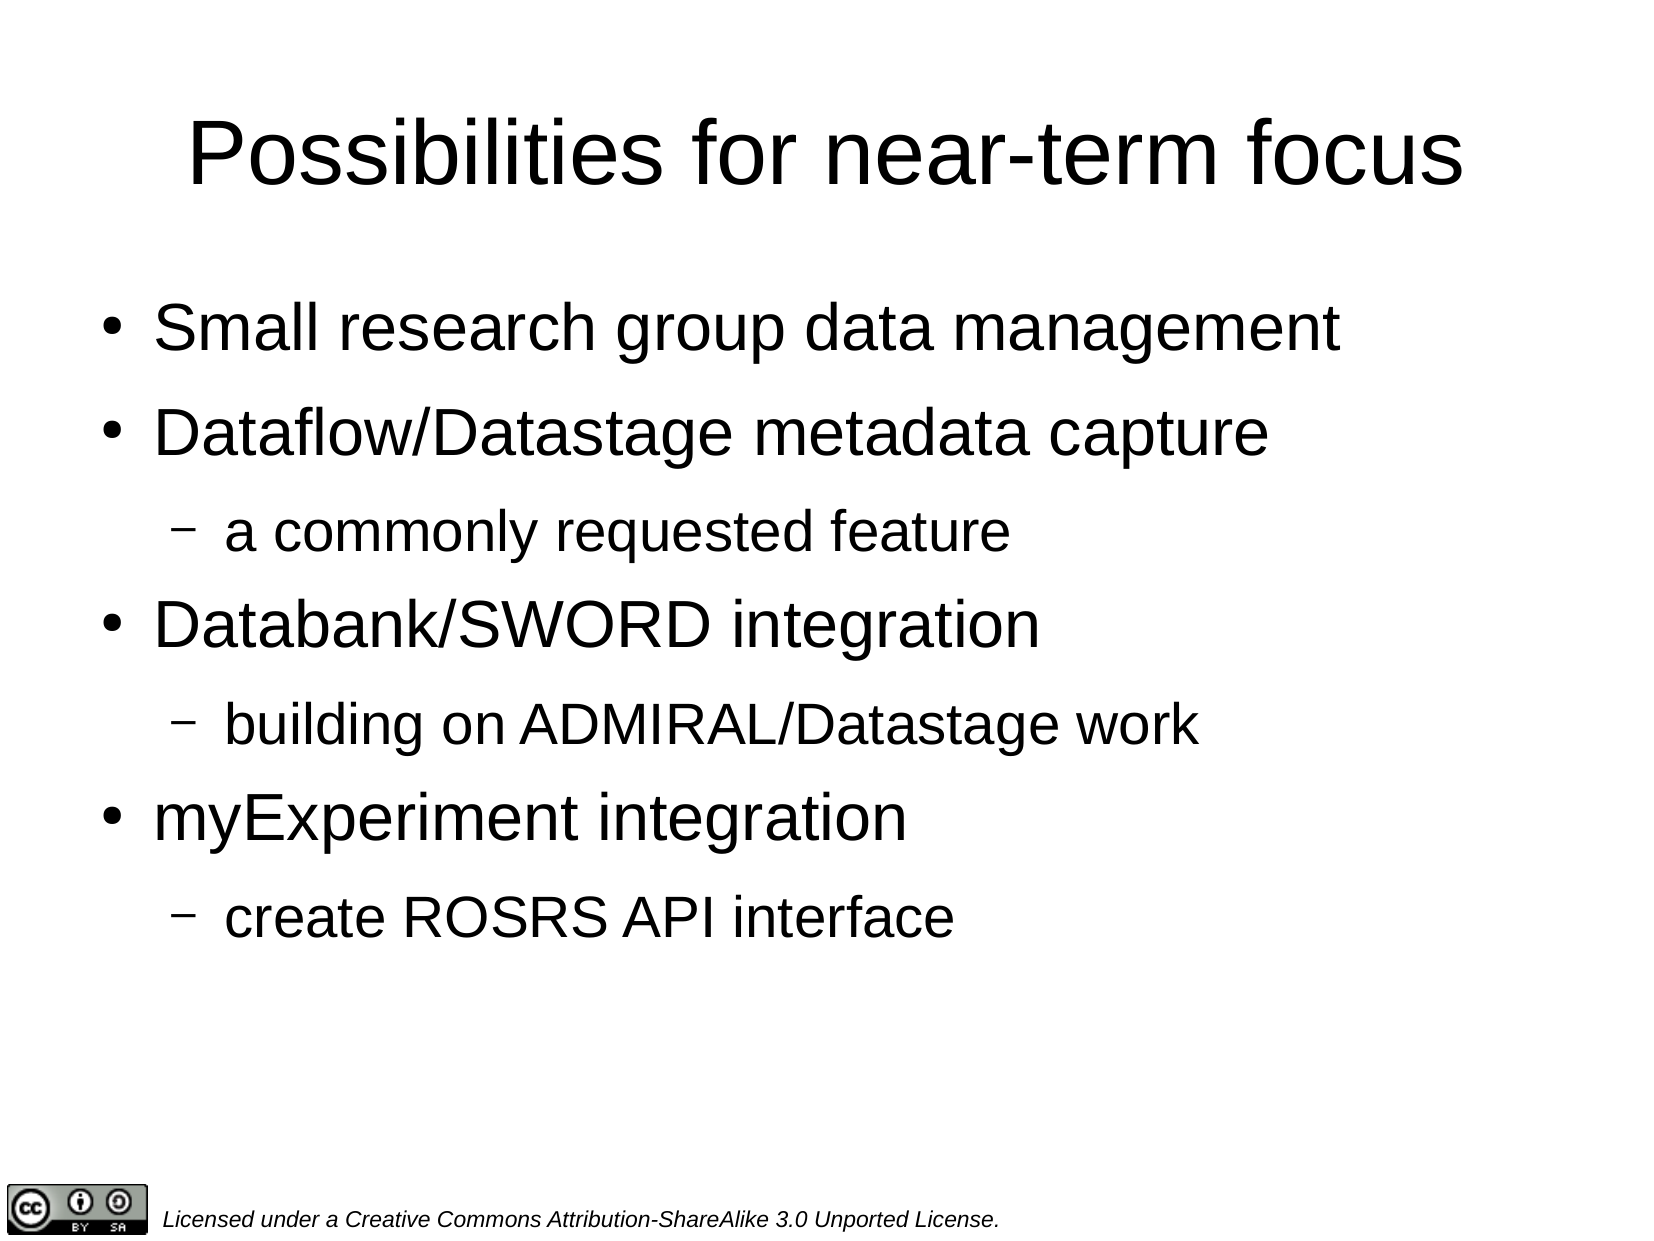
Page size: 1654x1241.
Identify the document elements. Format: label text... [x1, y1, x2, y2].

list Small research group data management Dataflow/Datastage metadata capture a commonly requested feature Databank/SWORD integration building on ADMIRAL/Datastage work myExperiment integration create ROSRS API interface [82, 290, 1538, 1158]
picture [7, 1184, 148, 1235]
title Possibilities for near-term focus [82, 49, 1571, 257]
